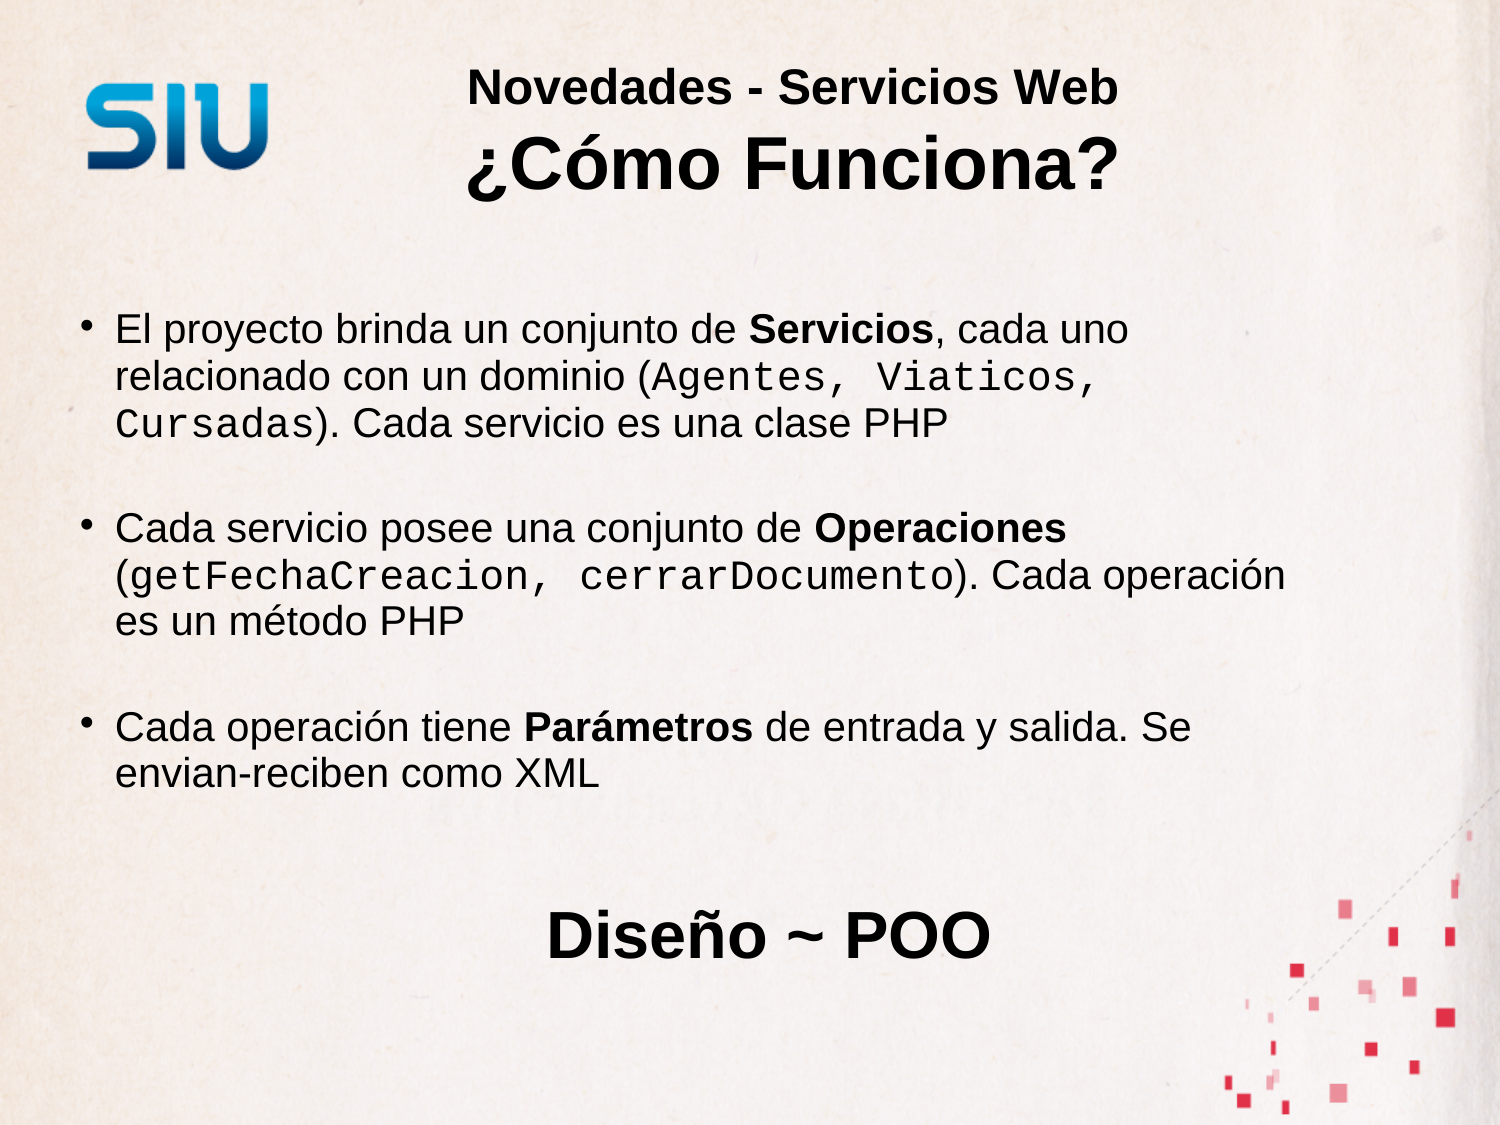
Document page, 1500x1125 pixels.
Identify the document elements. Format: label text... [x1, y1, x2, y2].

picture [0, 0, 1500, 1125]
text_box El proyecto brinda un conjunto de Servicios, cada uno relacionado con un dominio (Agentes, Viaticos, Cursadas). Cada servicio es una clase PHP Cada servicio posee una conjunto de Operaciones (getFechaCreacion, cerrarDocumento). Cada operación es un método PHP Cada operación tiene Parámetros de entrada y salida. Se envian-reciben como XML [64, 296, 1341, 892]
